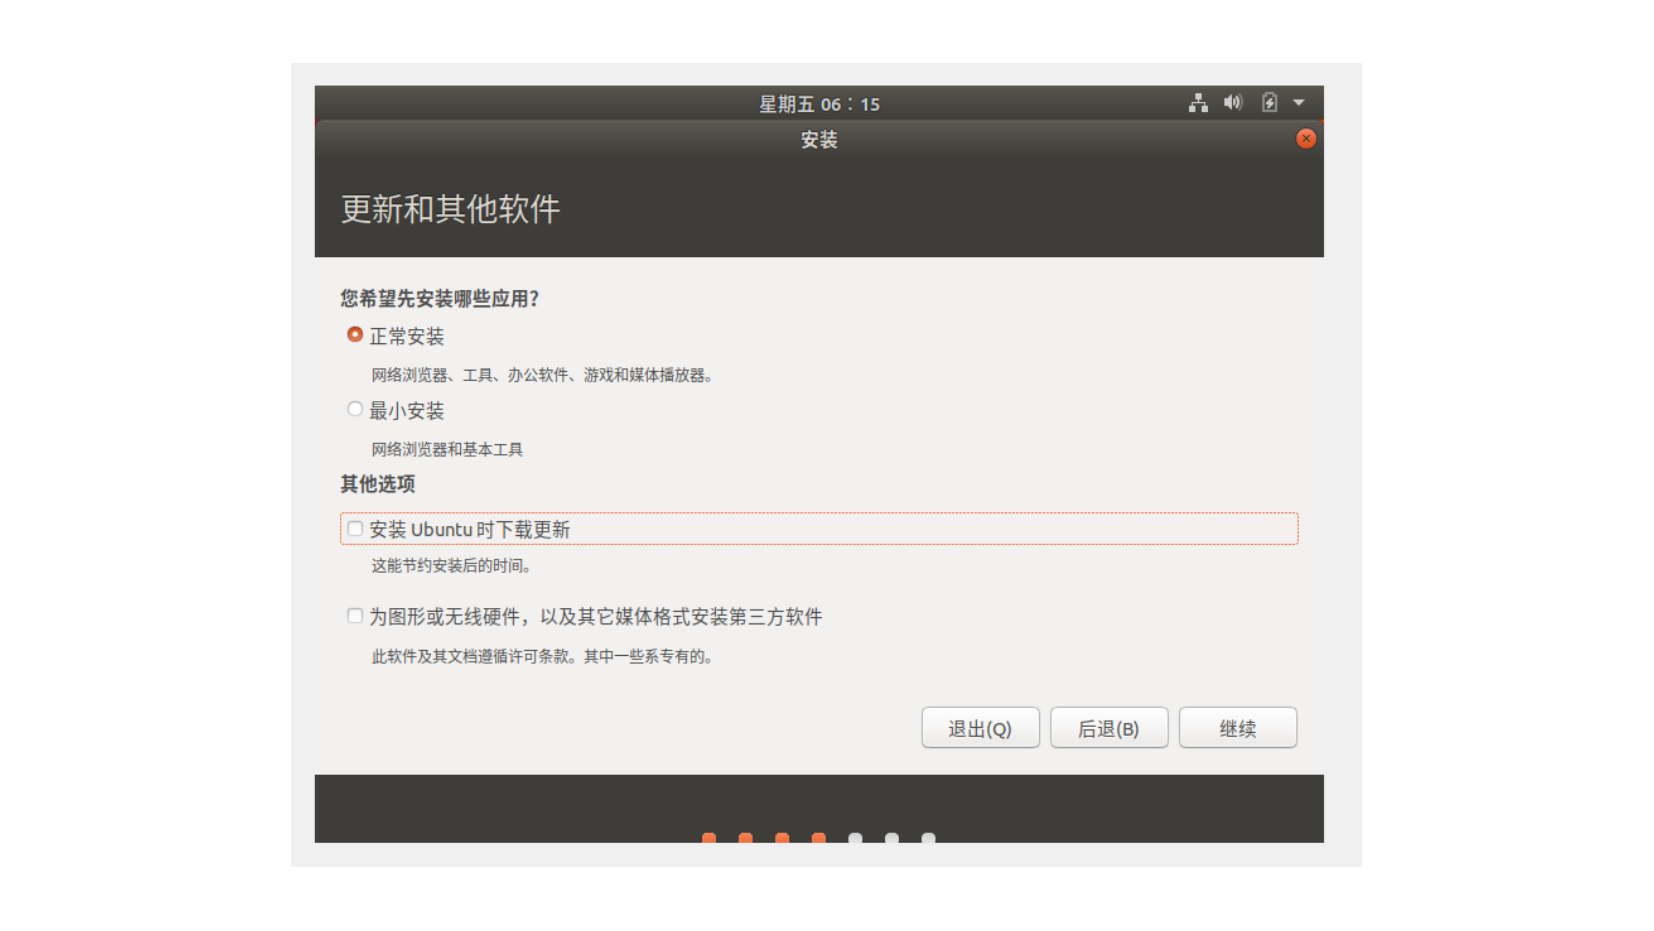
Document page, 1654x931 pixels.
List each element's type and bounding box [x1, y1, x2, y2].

picture [291, 63, 1362, 867]
